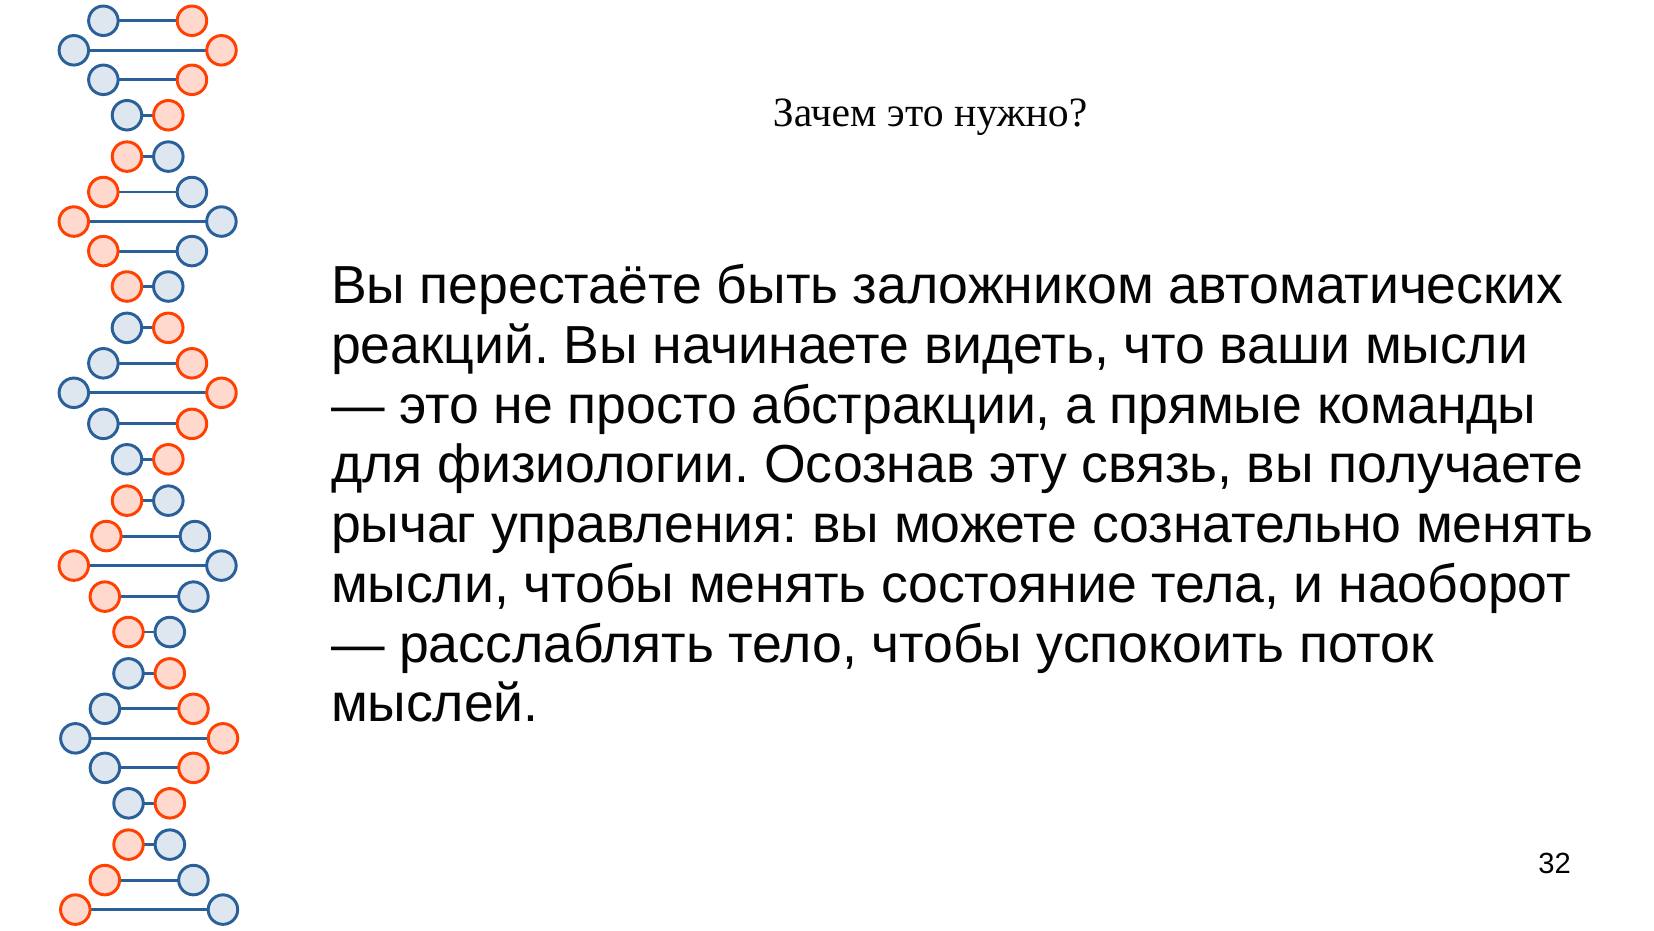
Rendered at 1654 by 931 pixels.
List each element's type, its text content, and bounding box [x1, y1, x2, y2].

list Вы перестаёте быть заложником автоматических реакций. Вы начинаете видеть, что ваши мысли — это не просто абстракции, а прямые команды для физиологии. Осознав эту связь, вы получаете рычаг управления: вы можете сознательно менять мысли, чтобы менять состояние тела, и наоборот — расслаблять тело, чтобы успокоить поток мыслей. [265, 224, 1595, 764]
title Зачем это нужно? [265, 35, 1595, 189]
